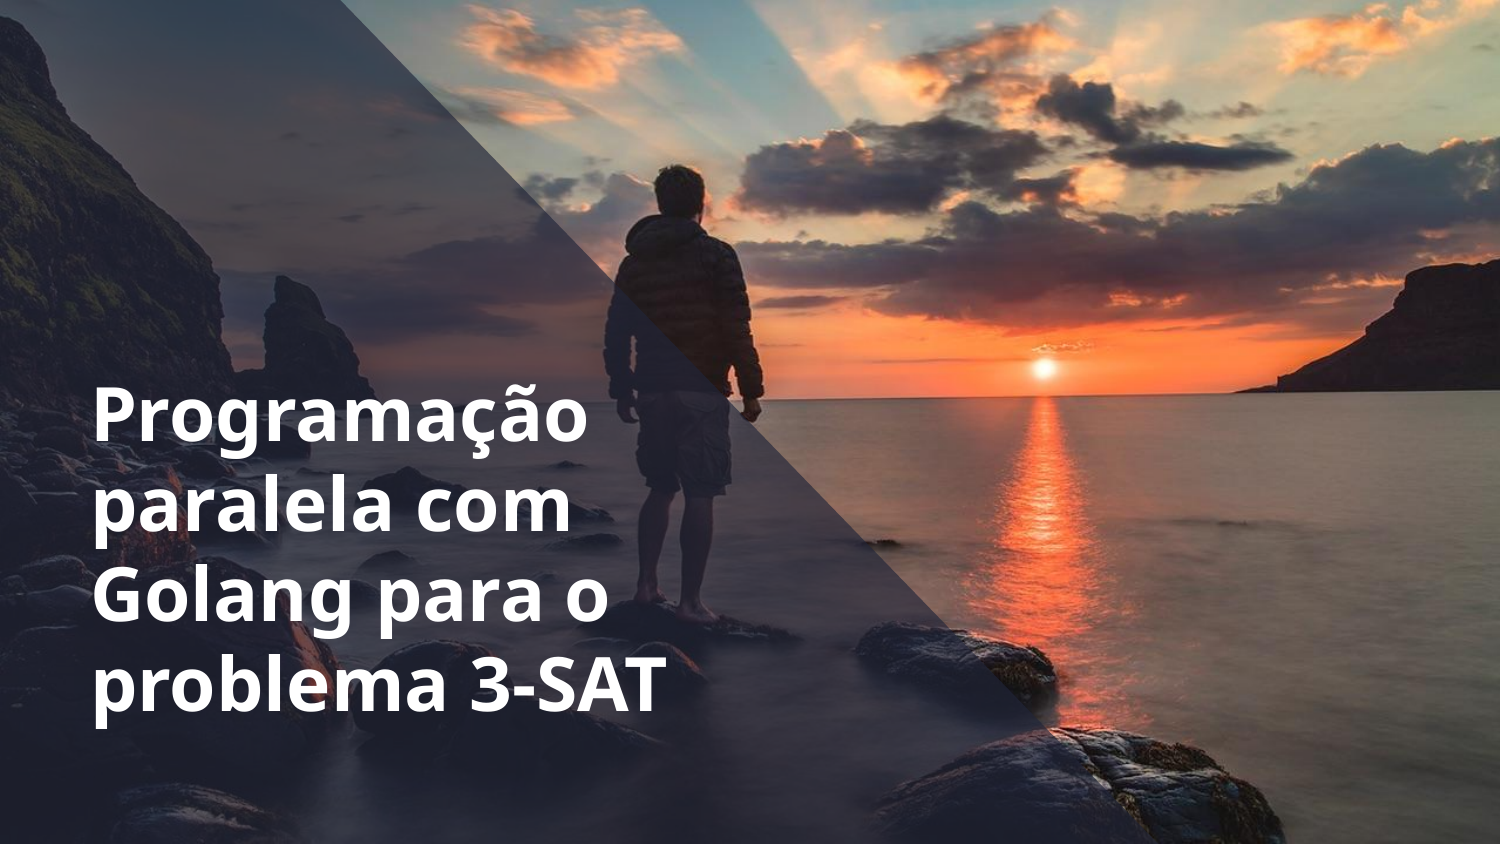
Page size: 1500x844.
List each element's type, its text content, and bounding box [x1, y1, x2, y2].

title Programação paralela com Golang para o problema 3-SAT [75, 551, 707, 742]
picture [342, 0, 1500, 844]
